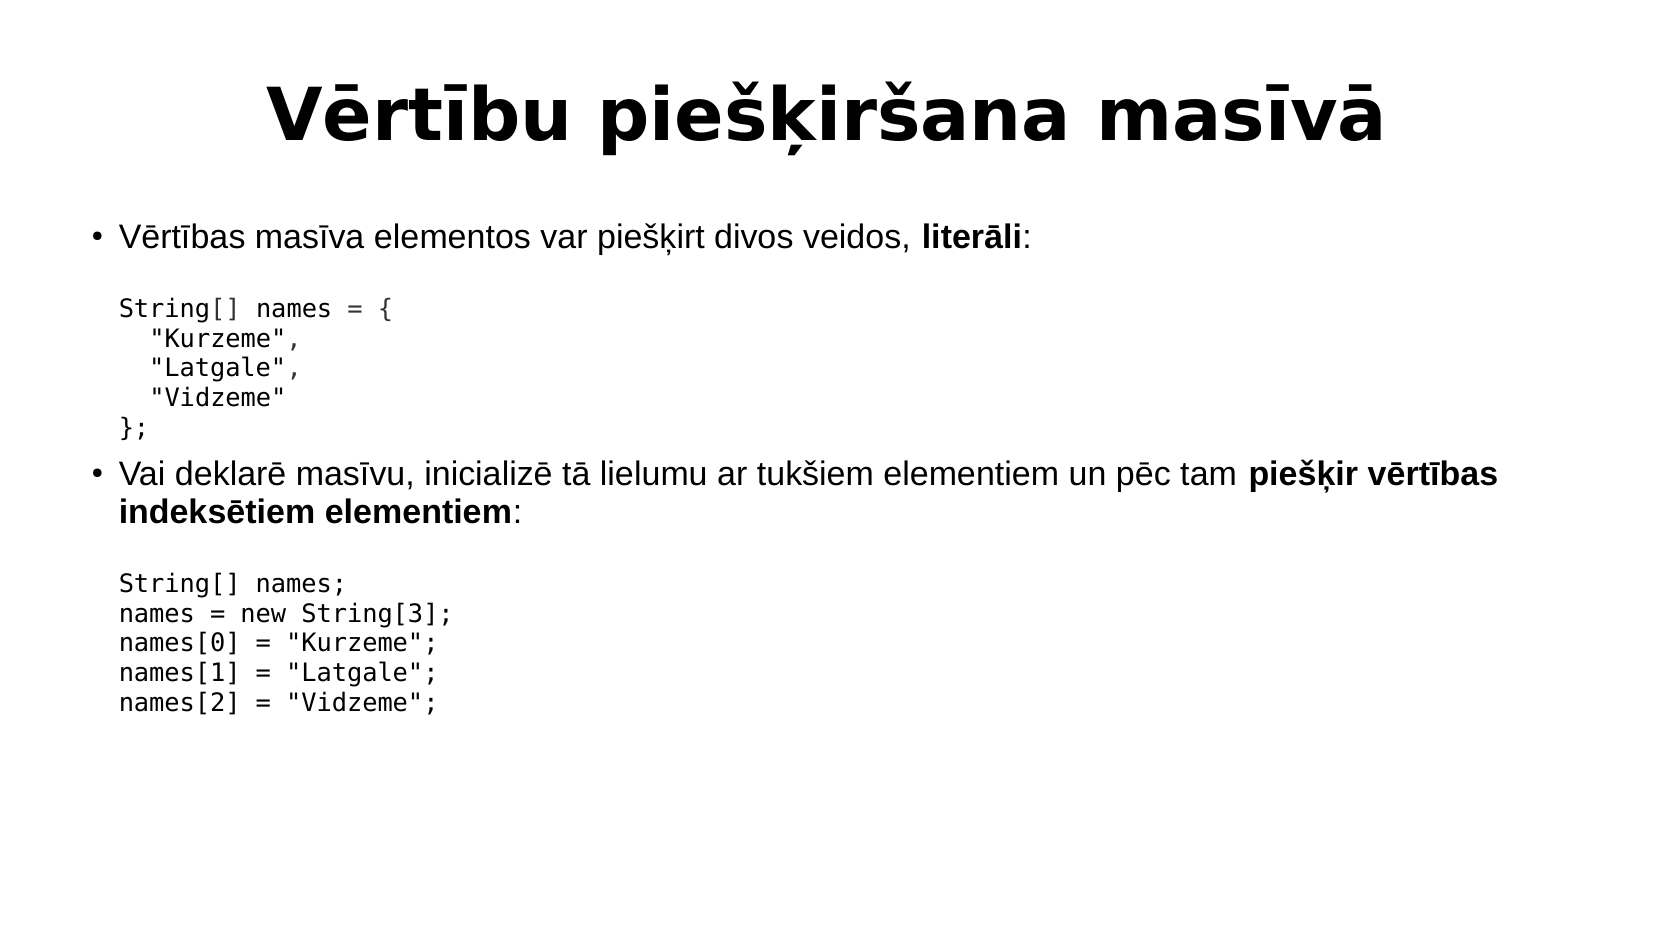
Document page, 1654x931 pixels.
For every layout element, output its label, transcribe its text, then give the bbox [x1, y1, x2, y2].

list Vērtības masīva elementos var piešķirt divos veidos, literāli: String[] names = { "Kurzeme", "Latgale", "Vidzeme" }; Vai deklarē masīvu, inicializē tā lielumu ar tukšiem elementiem un pēc tam piešķir vērtības indeksētiem elementiem: String[] names; names = new String[3]; names[0] = "Kurzeme"; names[1] = "Latgale"; names[2] = "Vidzeme"; [82, 217, 1595, 758]
title Vērtību piešķiršana masīvā [82, 37, 1571, 193]
